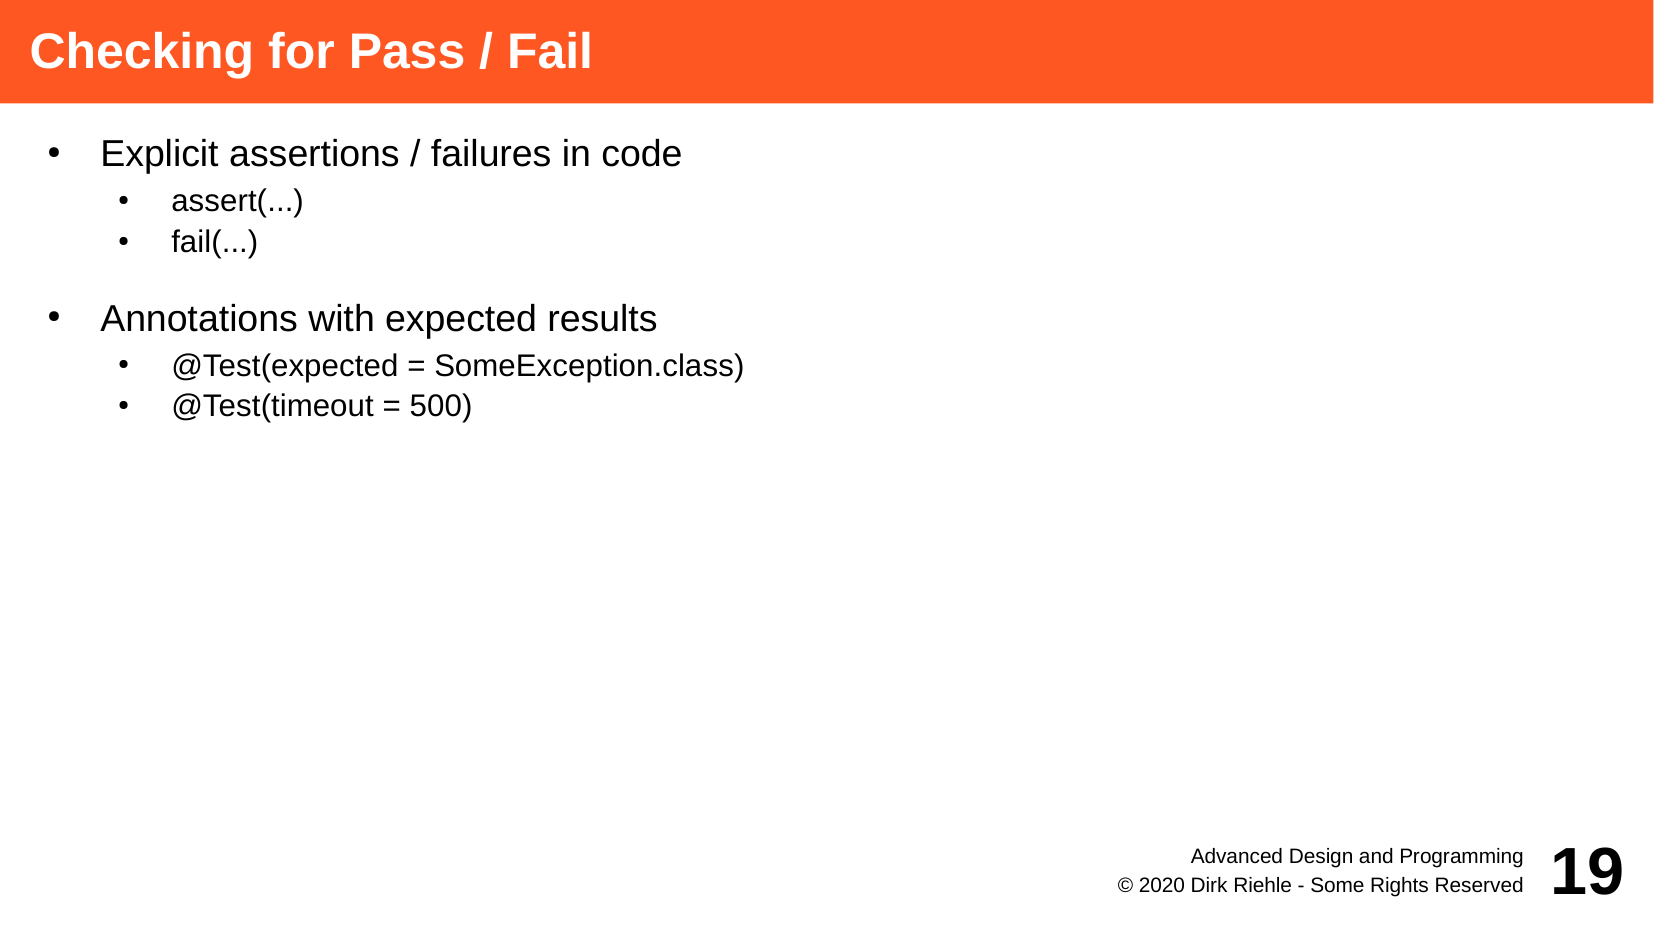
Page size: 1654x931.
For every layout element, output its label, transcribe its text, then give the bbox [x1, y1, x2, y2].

list Explicit assertions / failures in code assert(...) fail(...) Annotations with expected results @Test(expected = SomeException.class) @Test(timeout = 500) [29, 132, 1625, 813]
title Checking for Pass / Fail [0, 0, 1654, 104]
